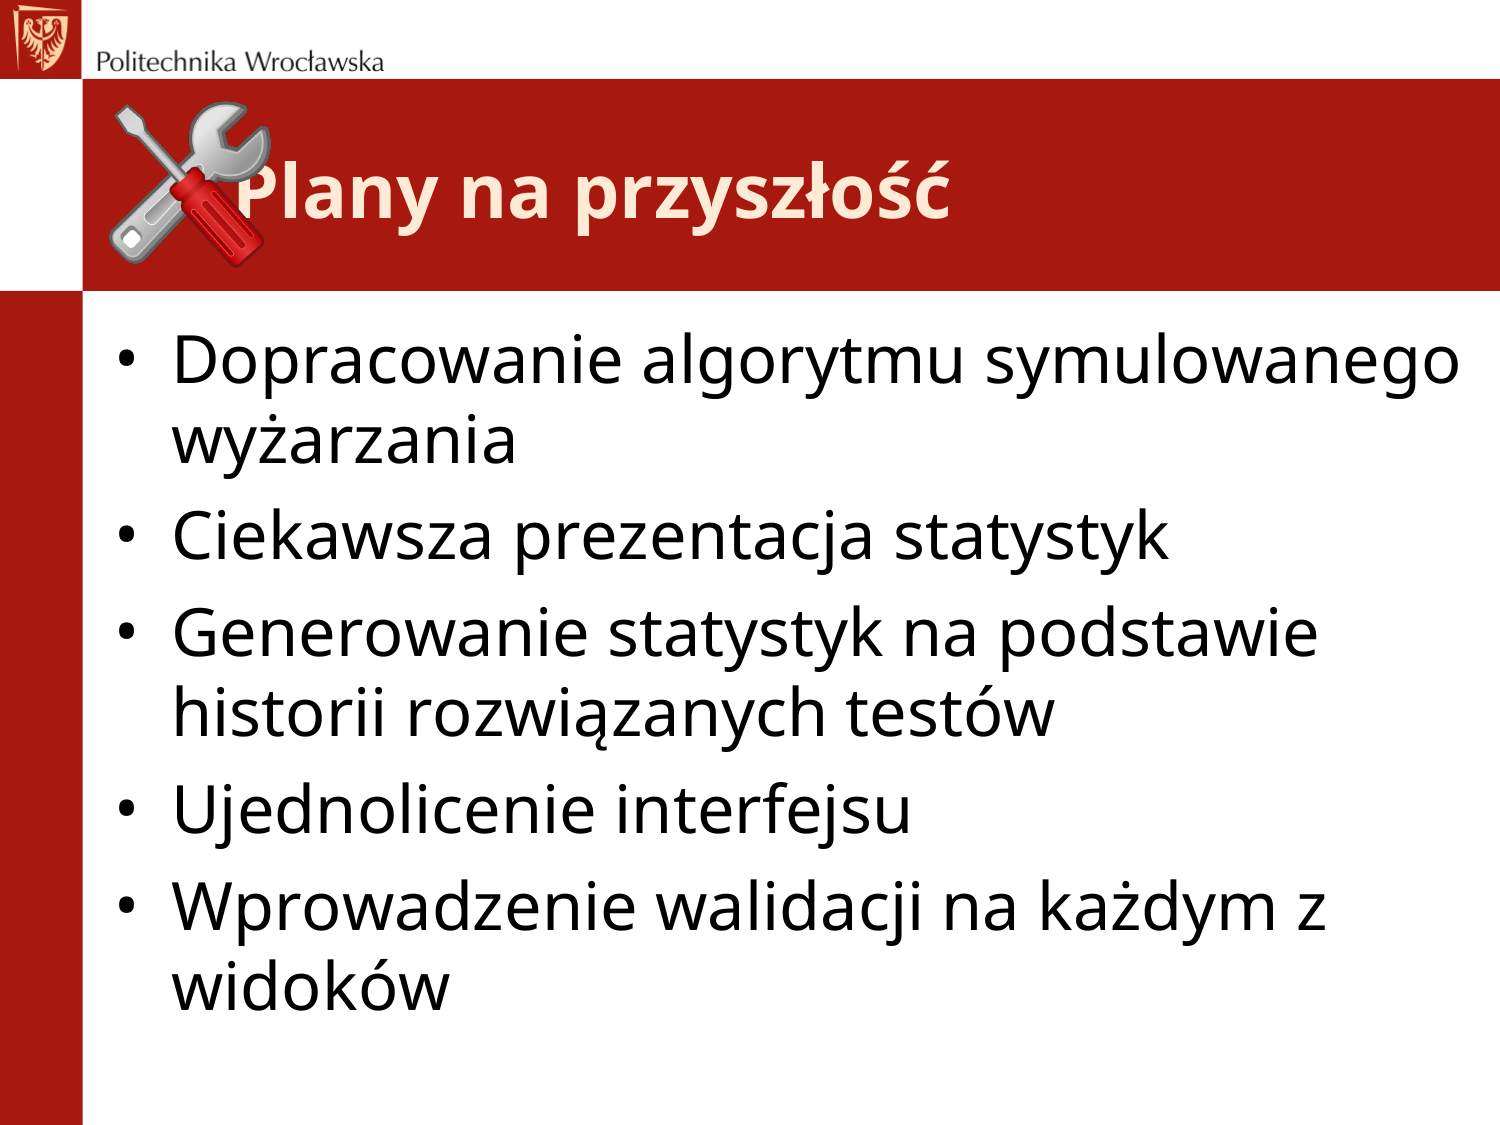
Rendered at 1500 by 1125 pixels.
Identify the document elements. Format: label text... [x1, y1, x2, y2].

list Dopracowanie algorytmu symulowanego wyżarzania Ciekawsza prezentacja statystyk Generowanie statystyk na podstawie historii rozwiązanych testów Ujednolicenie interfejsu Wprowadzenie walidacji na każdym z widoków [100, 308, 1483, 1106]
picture [100, 95, 278, 274]
picture [0, 0, 384, 79]
title Plany na przyszłość [278, 103, 1483, 274]
